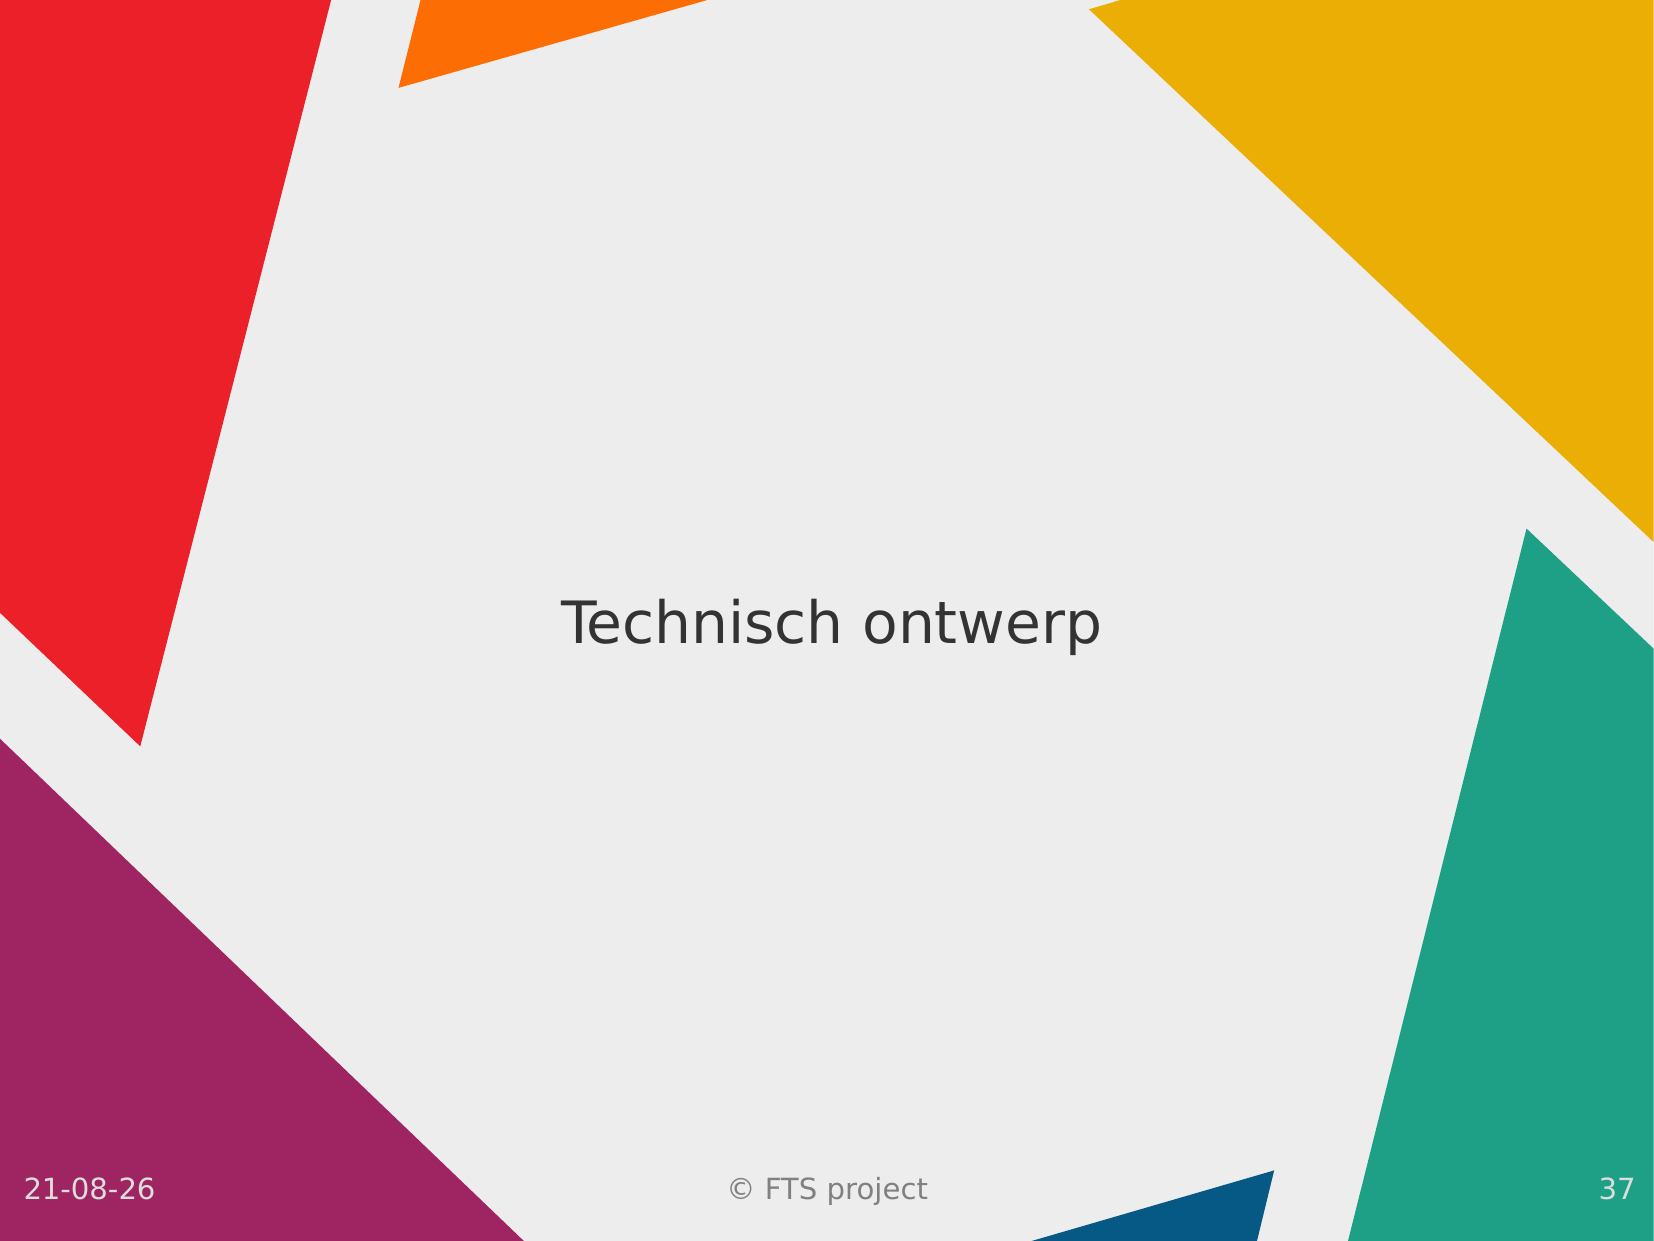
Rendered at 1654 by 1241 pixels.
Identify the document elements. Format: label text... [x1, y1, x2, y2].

title Technisch ontwerp [291, 519, 1373, 727]
